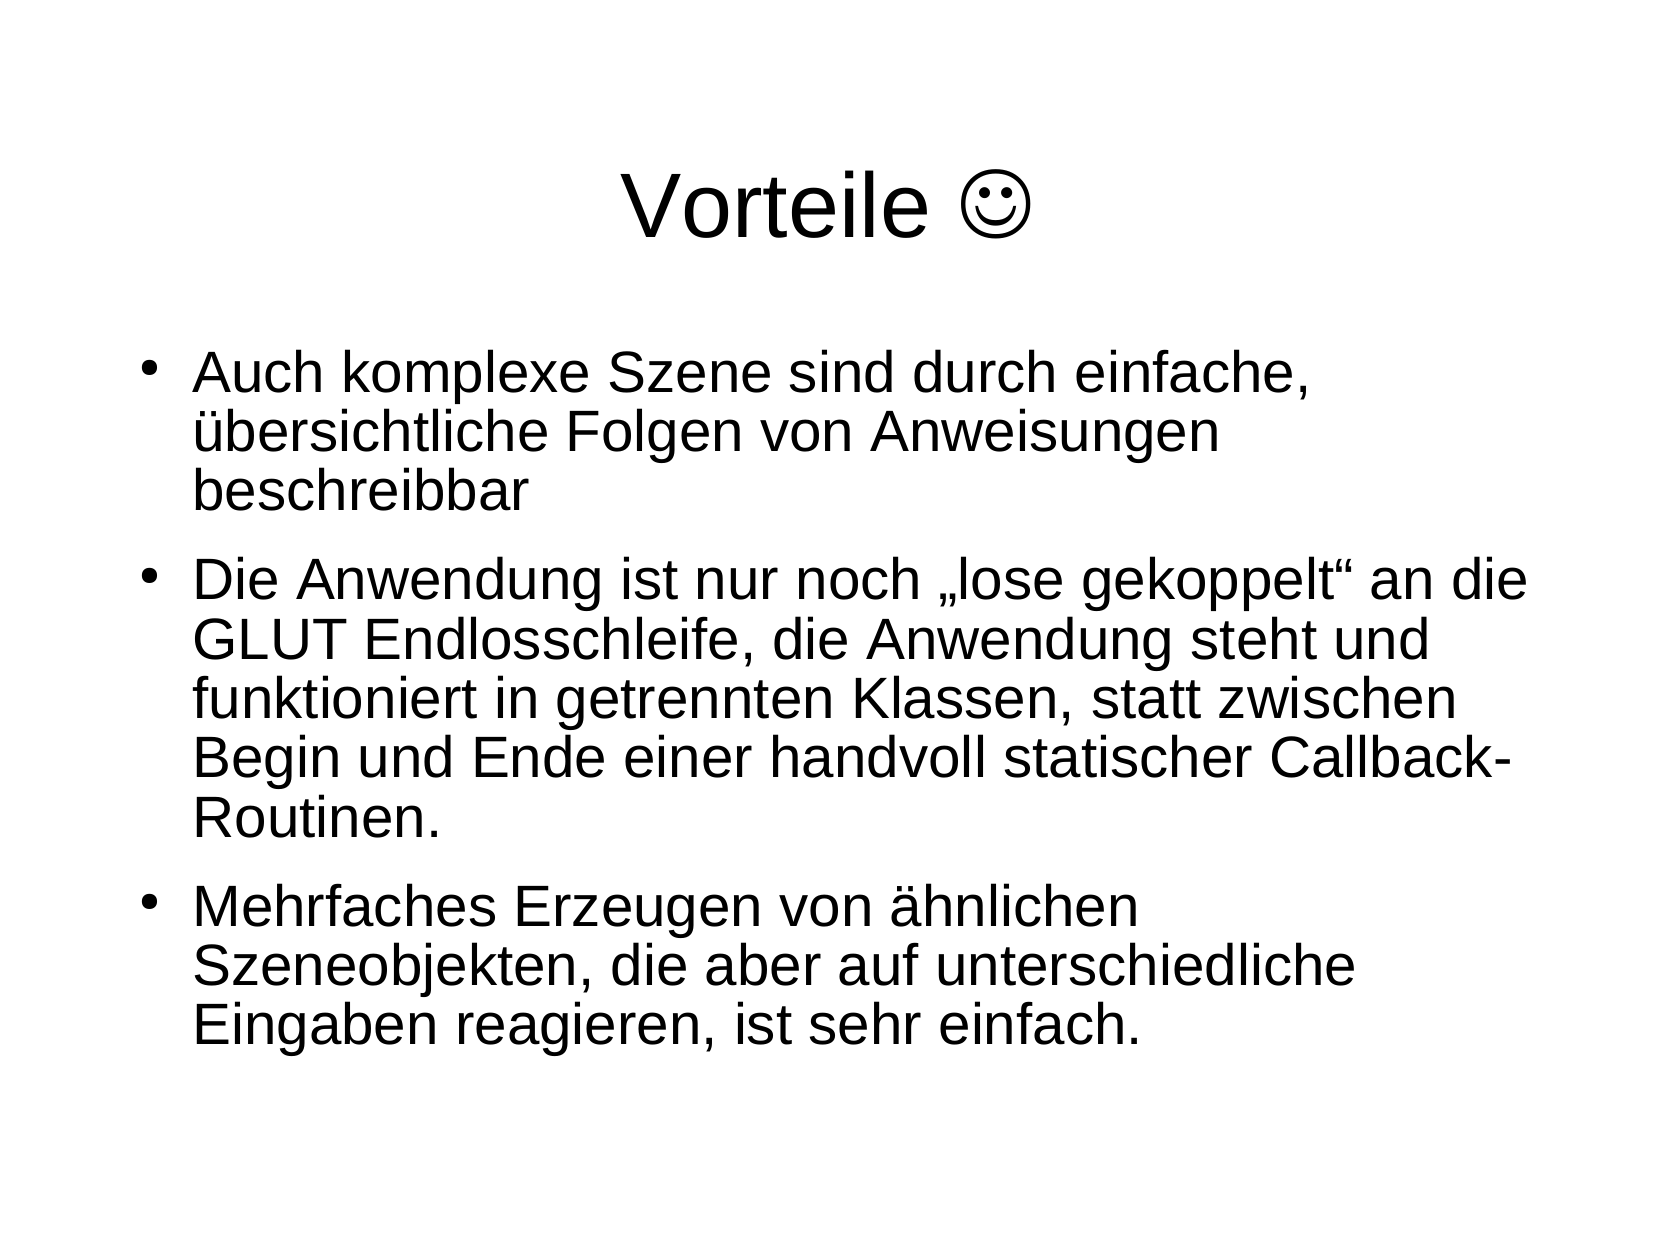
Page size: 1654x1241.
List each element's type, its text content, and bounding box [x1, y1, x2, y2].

list Auch komplexe Szene sind durch einfache, übersichtliche Folgen von Anweisungen beschreibbar Die Anwendung ist nur noch „lose gekoppelt“ an die GLUT Endlosschleife, die Anwendung steht und funktioniert in getrennten Klassen, statt zwischen Begin und Ende einer handvoll statischer Callback-Routinen. Mehrfaches Erzeugen von ähnlichen Szeneobjekten, die aber auf unterschiedliche Eingaben reagieren, ist sehr einfach. [121, 344, 1534, 1126]
title Vorteile  [121, 102, 1534, 310]
